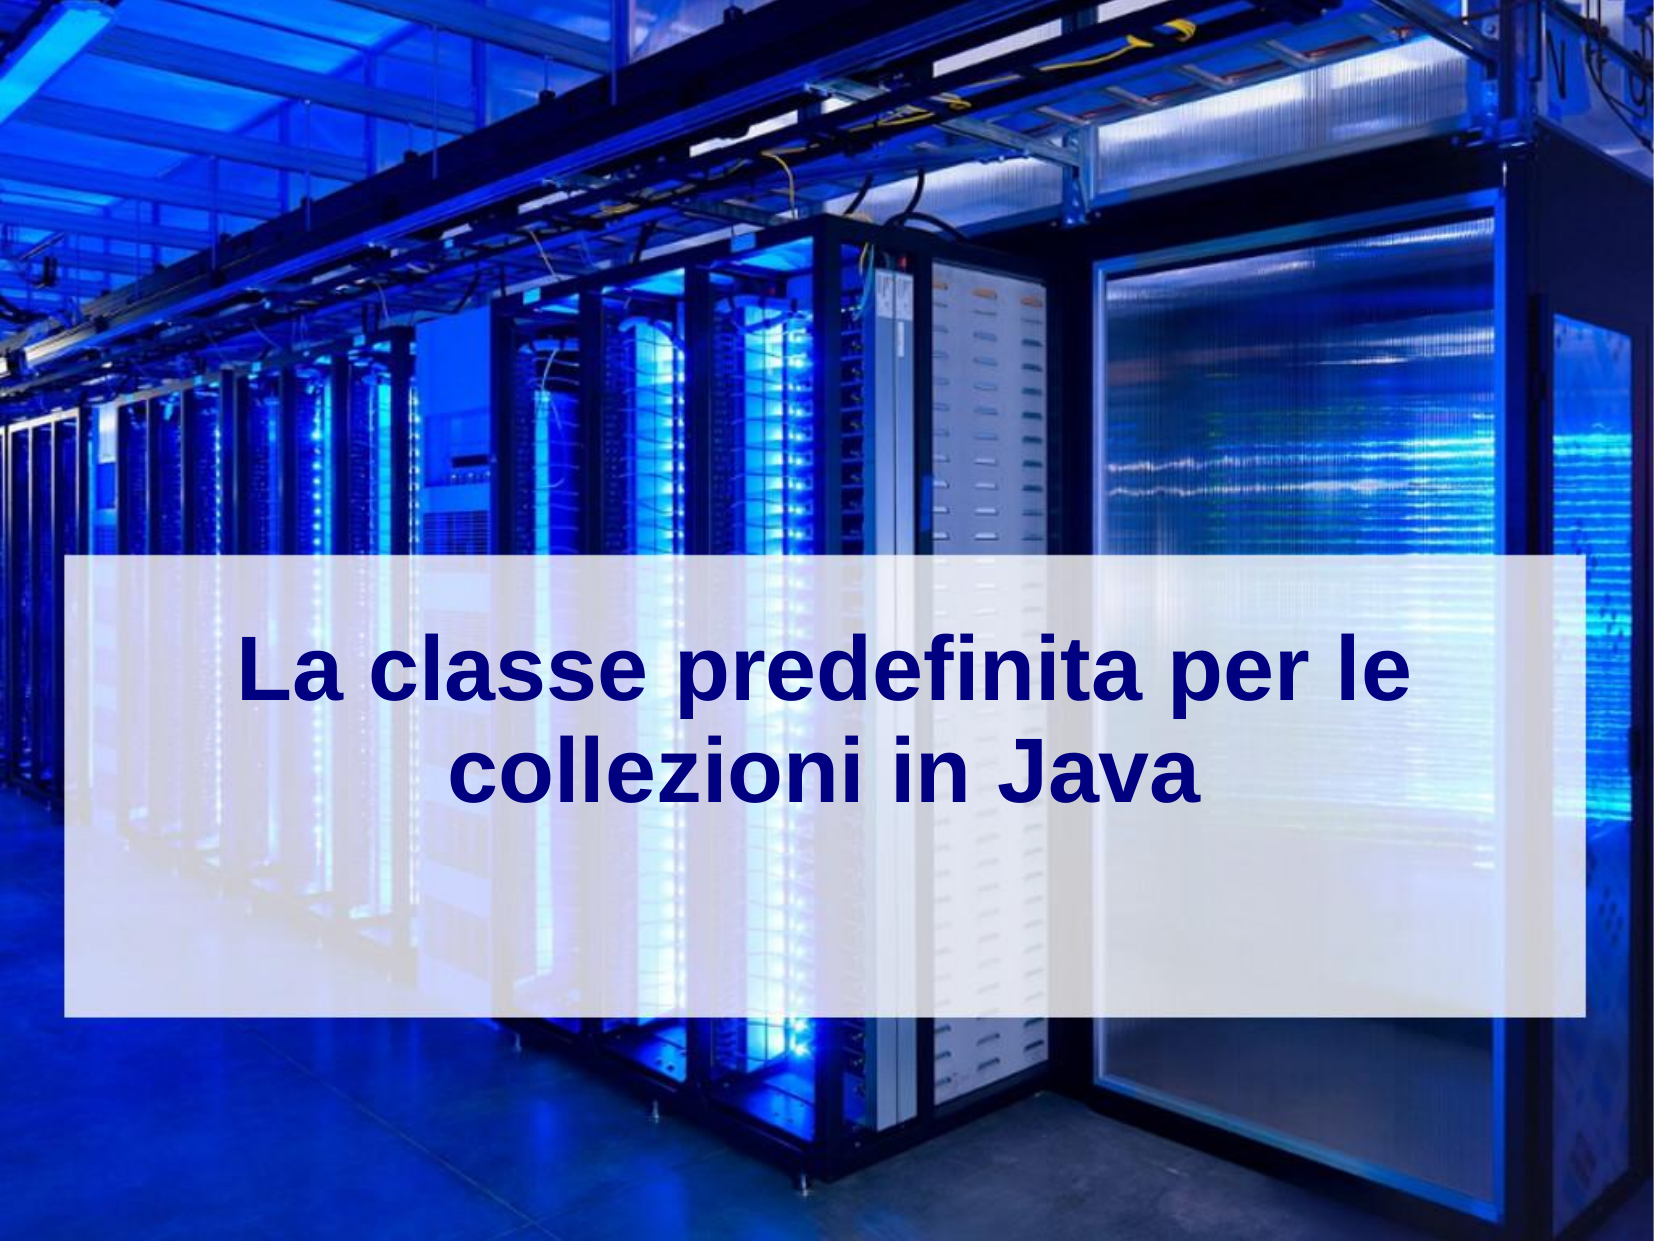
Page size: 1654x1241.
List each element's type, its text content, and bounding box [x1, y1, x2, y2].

title La classe predefinita per le collezioni in Java [60, 615, 1591, 826]
picture [0, 0, 1654, 1241]
